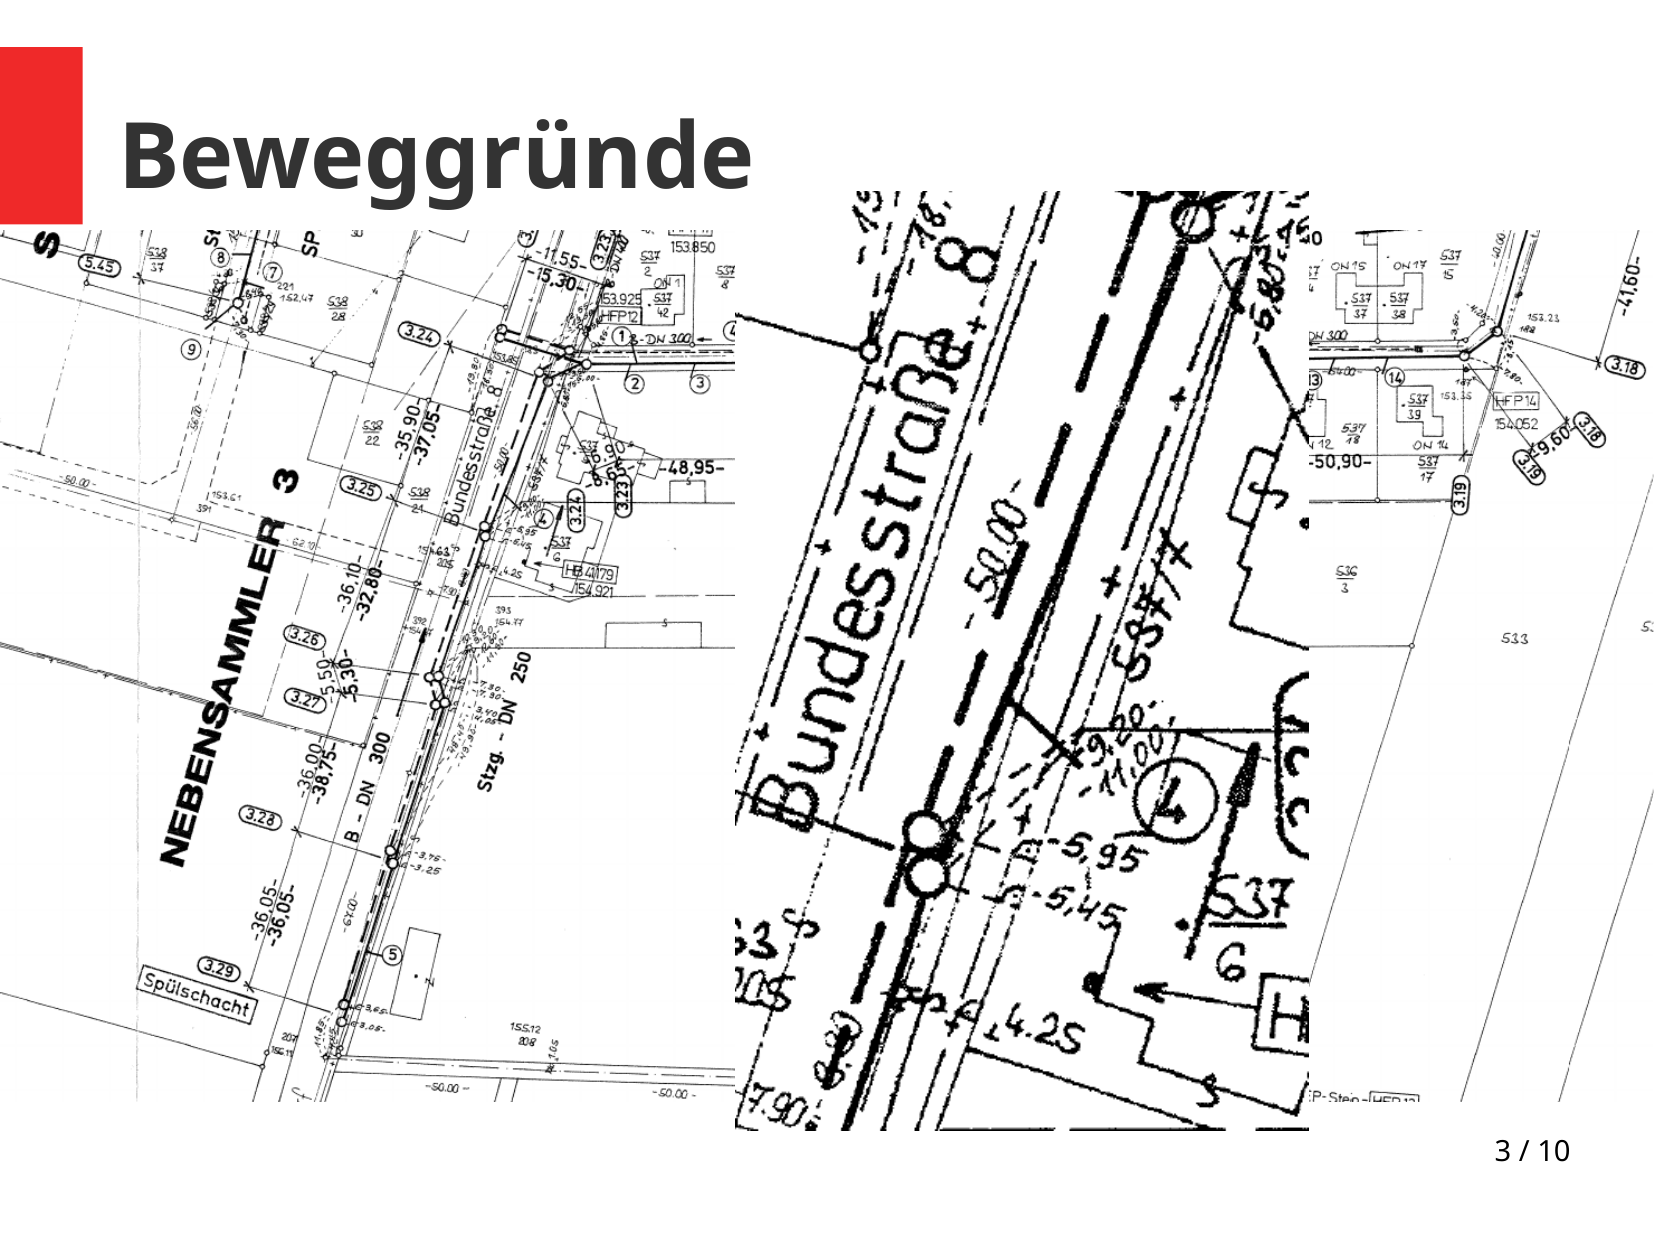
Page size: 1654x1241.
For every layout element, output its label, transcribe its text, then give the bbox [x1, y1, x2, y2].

picture [0, 191, 1654, 1131]
title Beweggründe [118, 49, 1571, 230]
